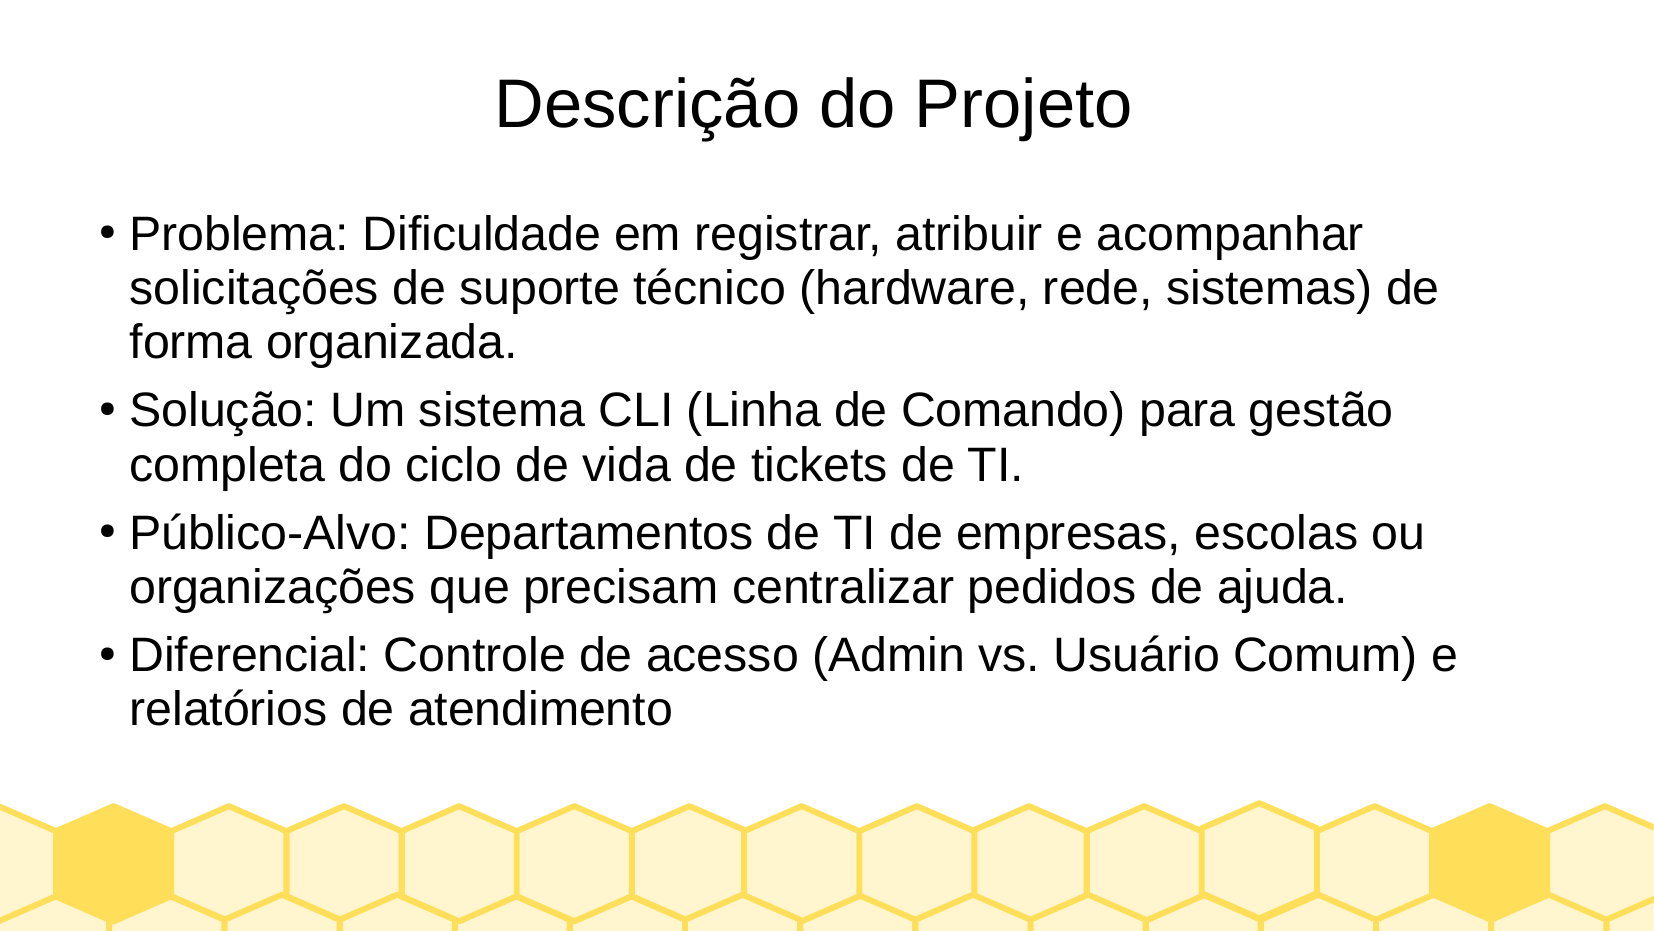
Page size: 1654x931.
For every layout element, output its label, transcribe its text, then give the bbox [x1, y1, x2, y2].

list Problema: Dificuldade em registrar, atribuir e acompanhar solicitações de suporte técnico (hardware, rede, sistemas) de forma organizada. Solução: Um sistema CLI (Linha de Comando) para gestão completa do ciclo de vida de tickets de TI. Público-Alvo: Departamentos de TI de empresas, escolas ou organizações que precisam centralizar pedidos de ajuda. Diferencial: Controle de acesso (Admin vs. Usuário Comum) e relatórios de atendimento [88, 206, 1565, 739]
title Descrição do Projeto [88, 29, 1565, 178]
